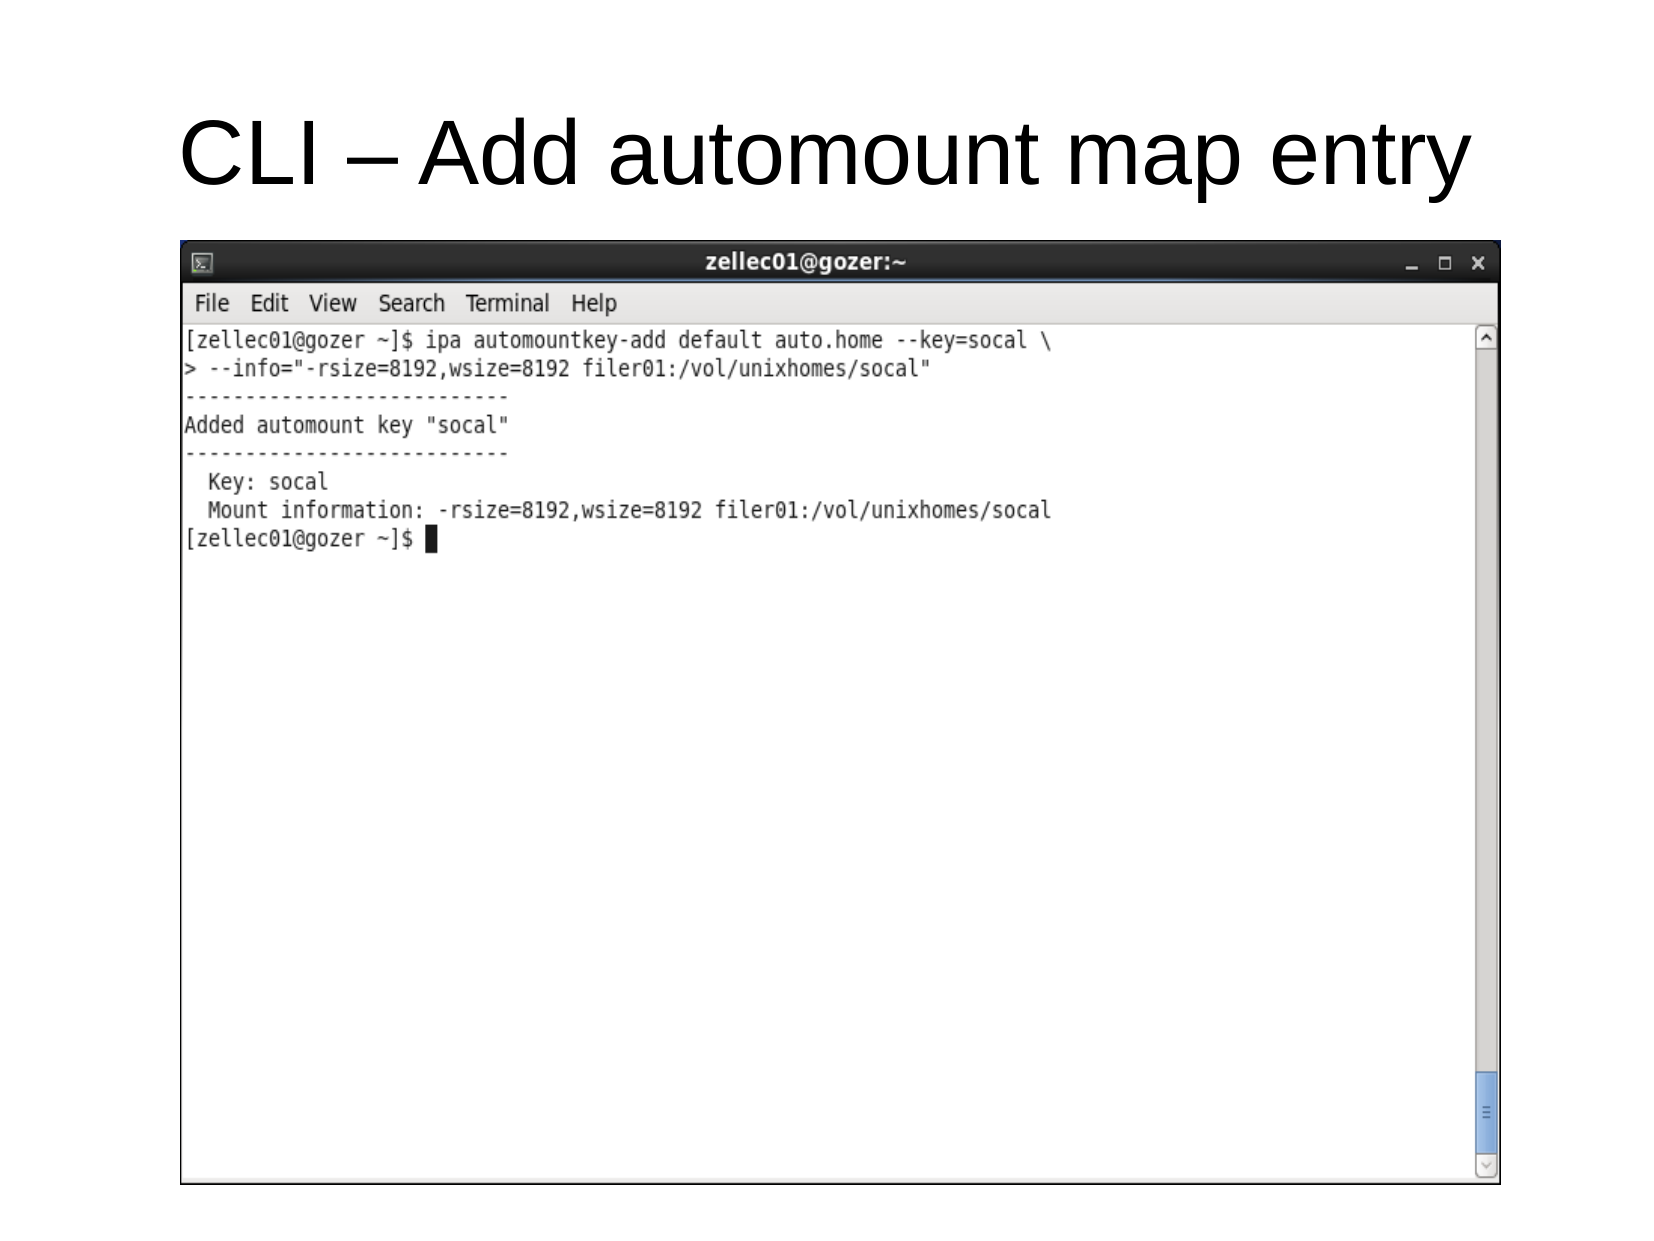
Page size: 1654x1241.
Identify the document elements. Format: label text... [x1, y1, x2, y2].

picture [180, 240, 1501, 1186]
title CLI – Add automount map entry [82, 49, 1571, 257]
